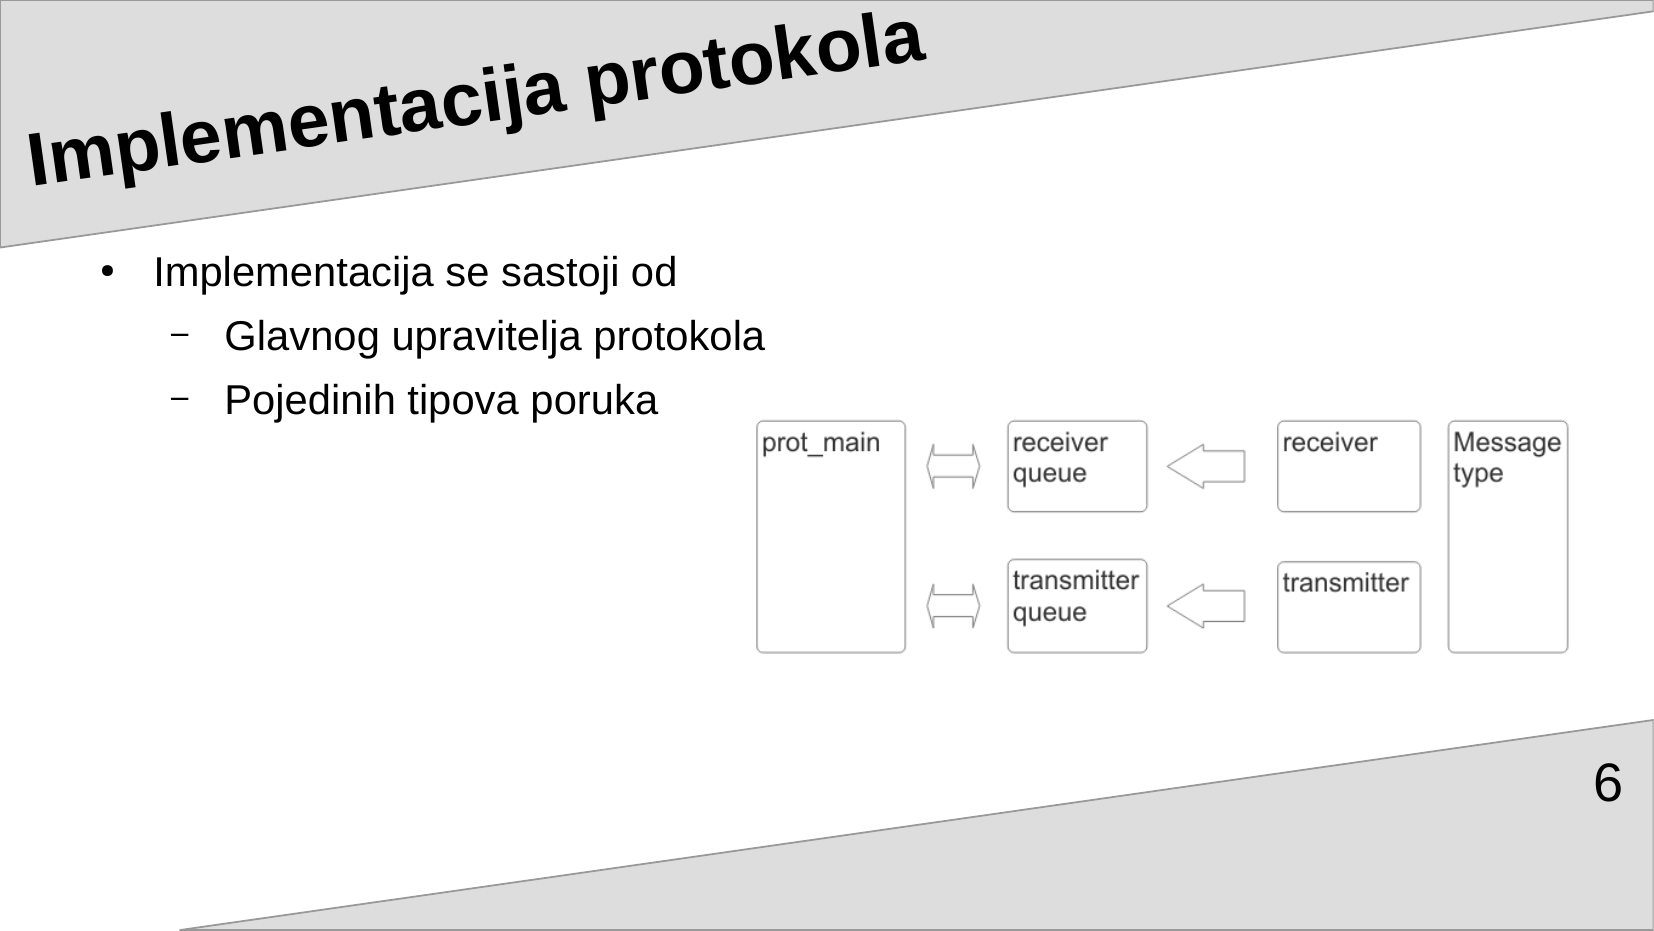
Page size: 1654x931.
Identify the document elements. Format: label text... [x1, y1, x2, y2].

title Implementacija protokola [16, 0, 1501, 239]
list Implementacija se sastoji od Glavnog upravitelja protokola Pojedinih tipova poruka [82, 248, 796, 789]
picture [720, 389, 1588, 693]
